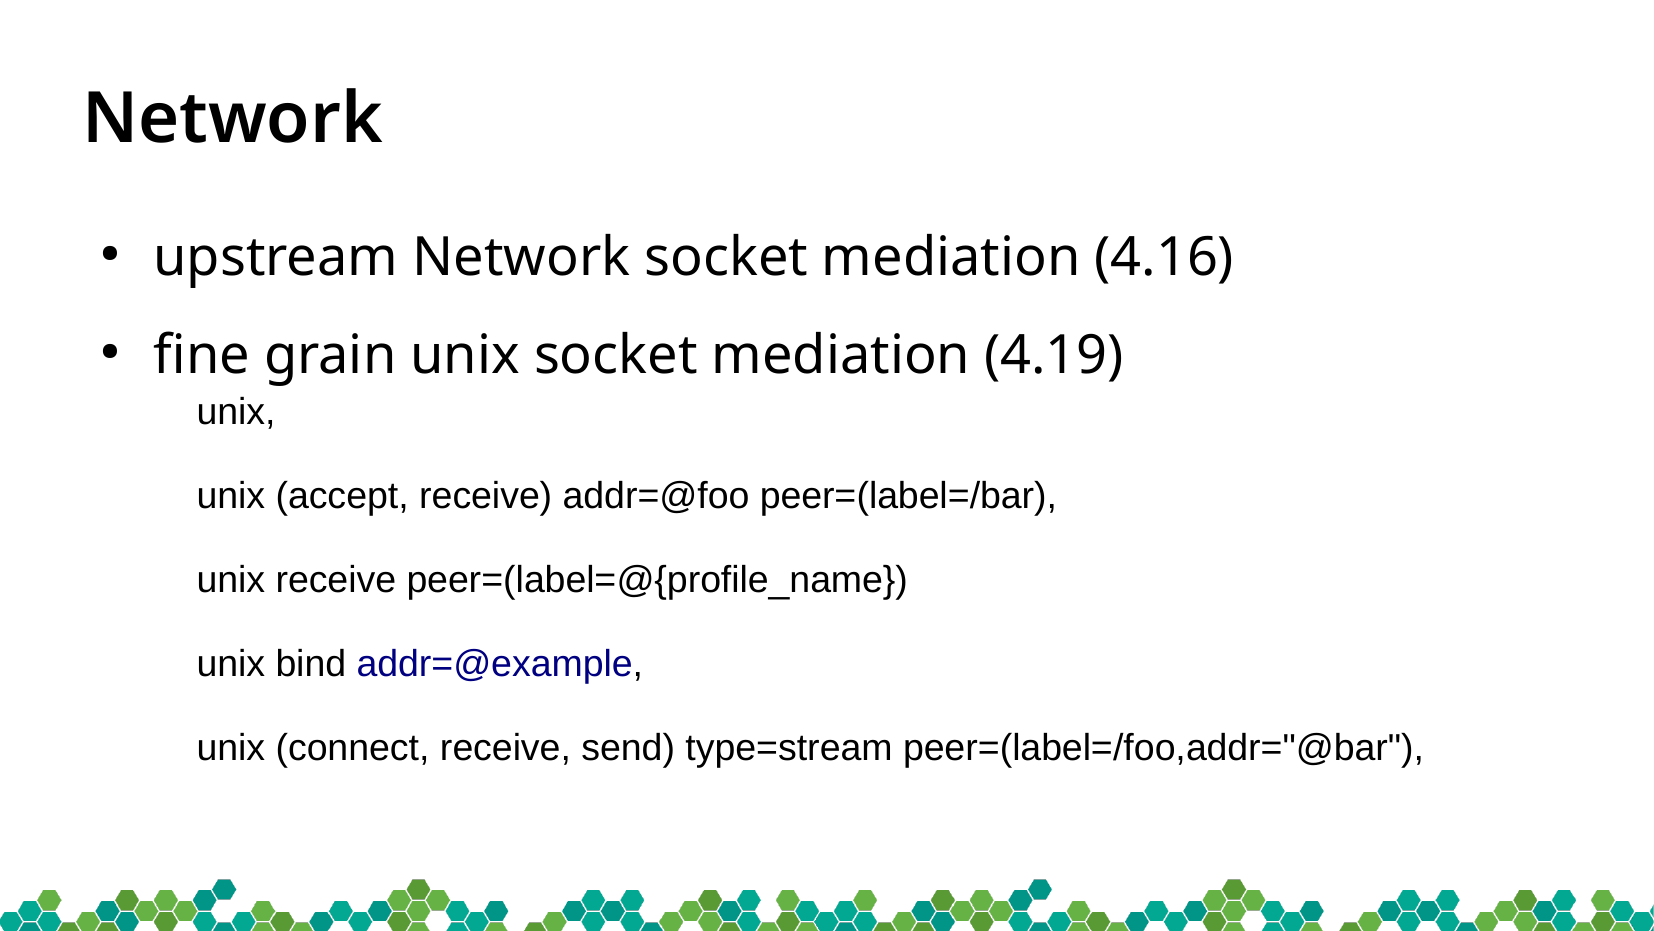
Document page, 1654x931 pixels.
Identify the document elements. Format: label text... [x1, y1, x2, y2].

list upstream Network socket mediation (4.16) fine grain unix socket mediation (4.19) [82, 217, 1571, 758]
title Network [82, 37, 1571, 193]
picture [0, 871, 1654, 931]
text_box unix, unix (accept, receive) addr=@foo peer=(label=/bar), unix receive peer=(label=@{profile_name}) unix bind addr=@example, unix (connect, receive, send) type=stream peer=(label=/foo,addr="@bar"), [181, 382, 1440, 860]
